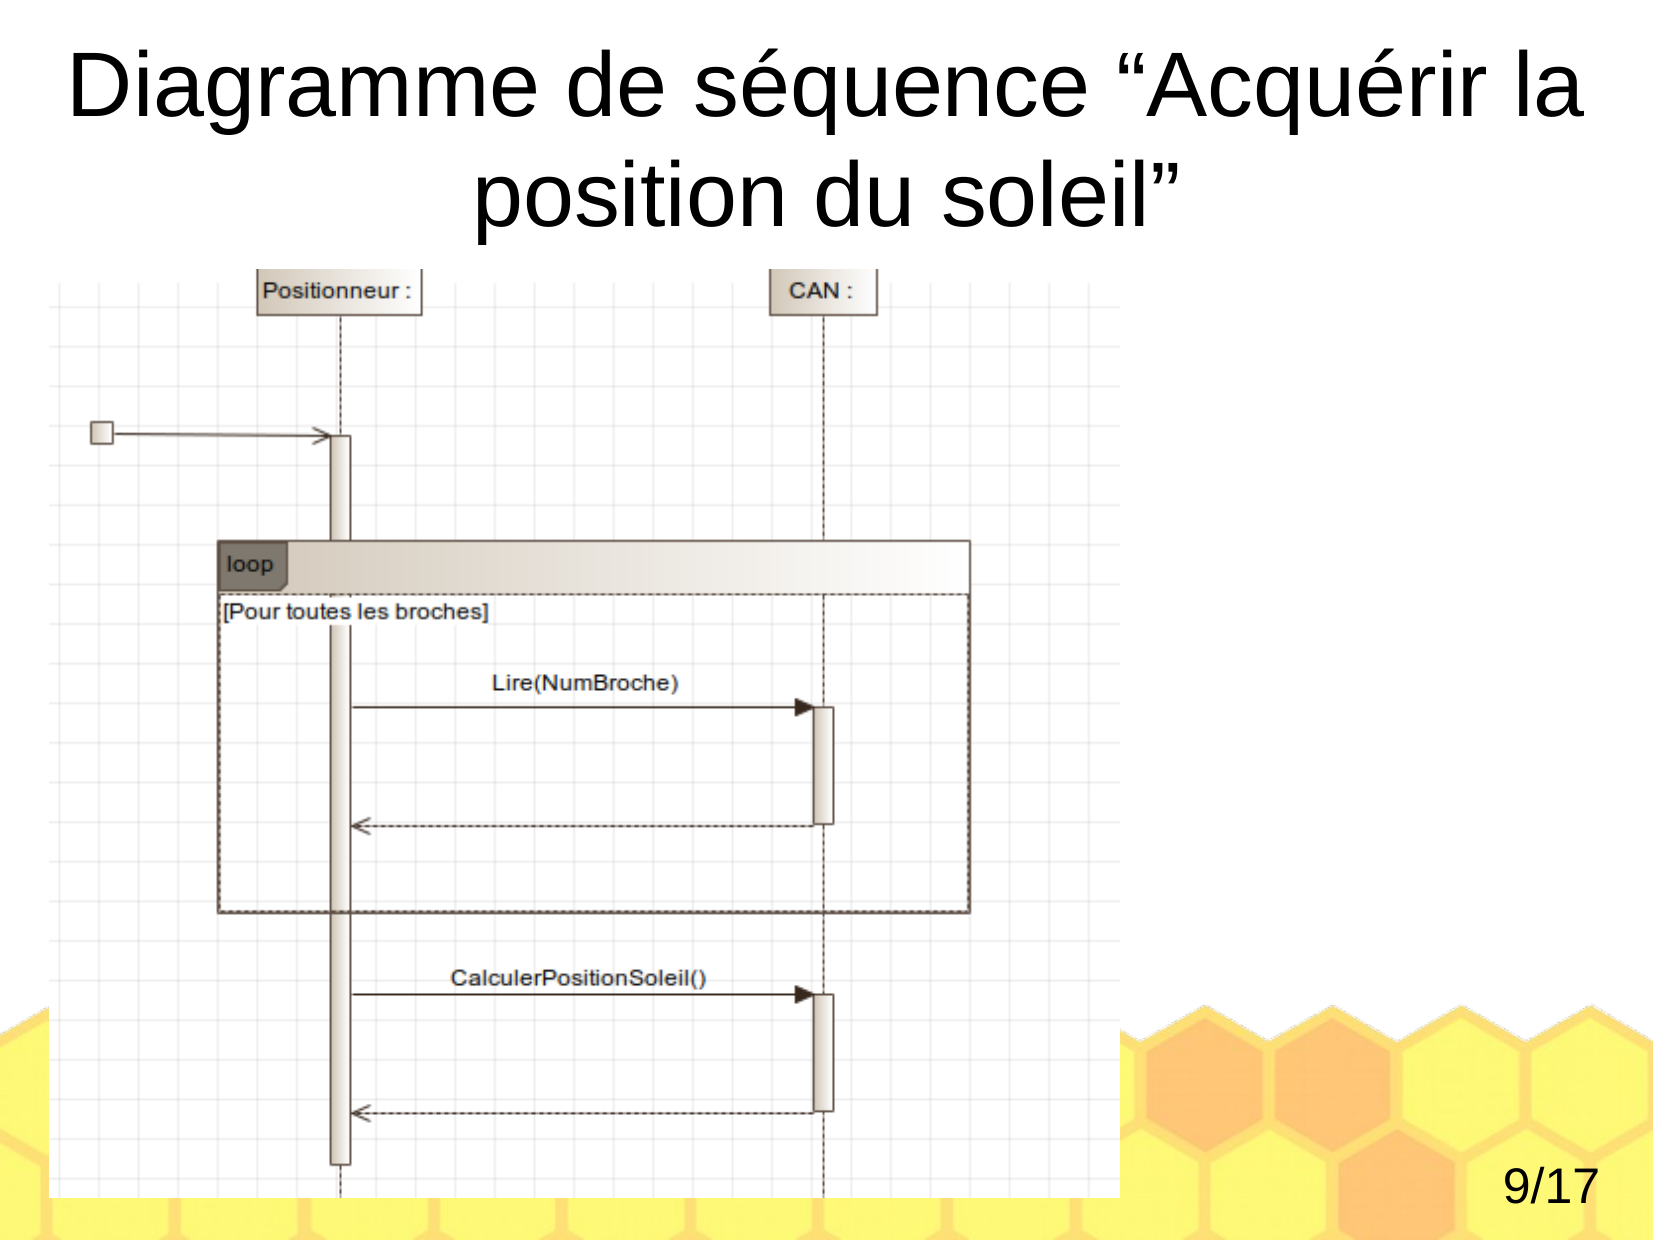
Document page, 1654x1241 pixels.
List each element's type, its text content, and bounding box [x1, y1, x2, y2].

text_box Diagramme de séquence “Acquérir la position du soleil” [0, 0, 1654, 270]
text_box <numéro>/17 [1488, 1146, 1630, 1241]
picture [0, 269, 1653, 1240]
